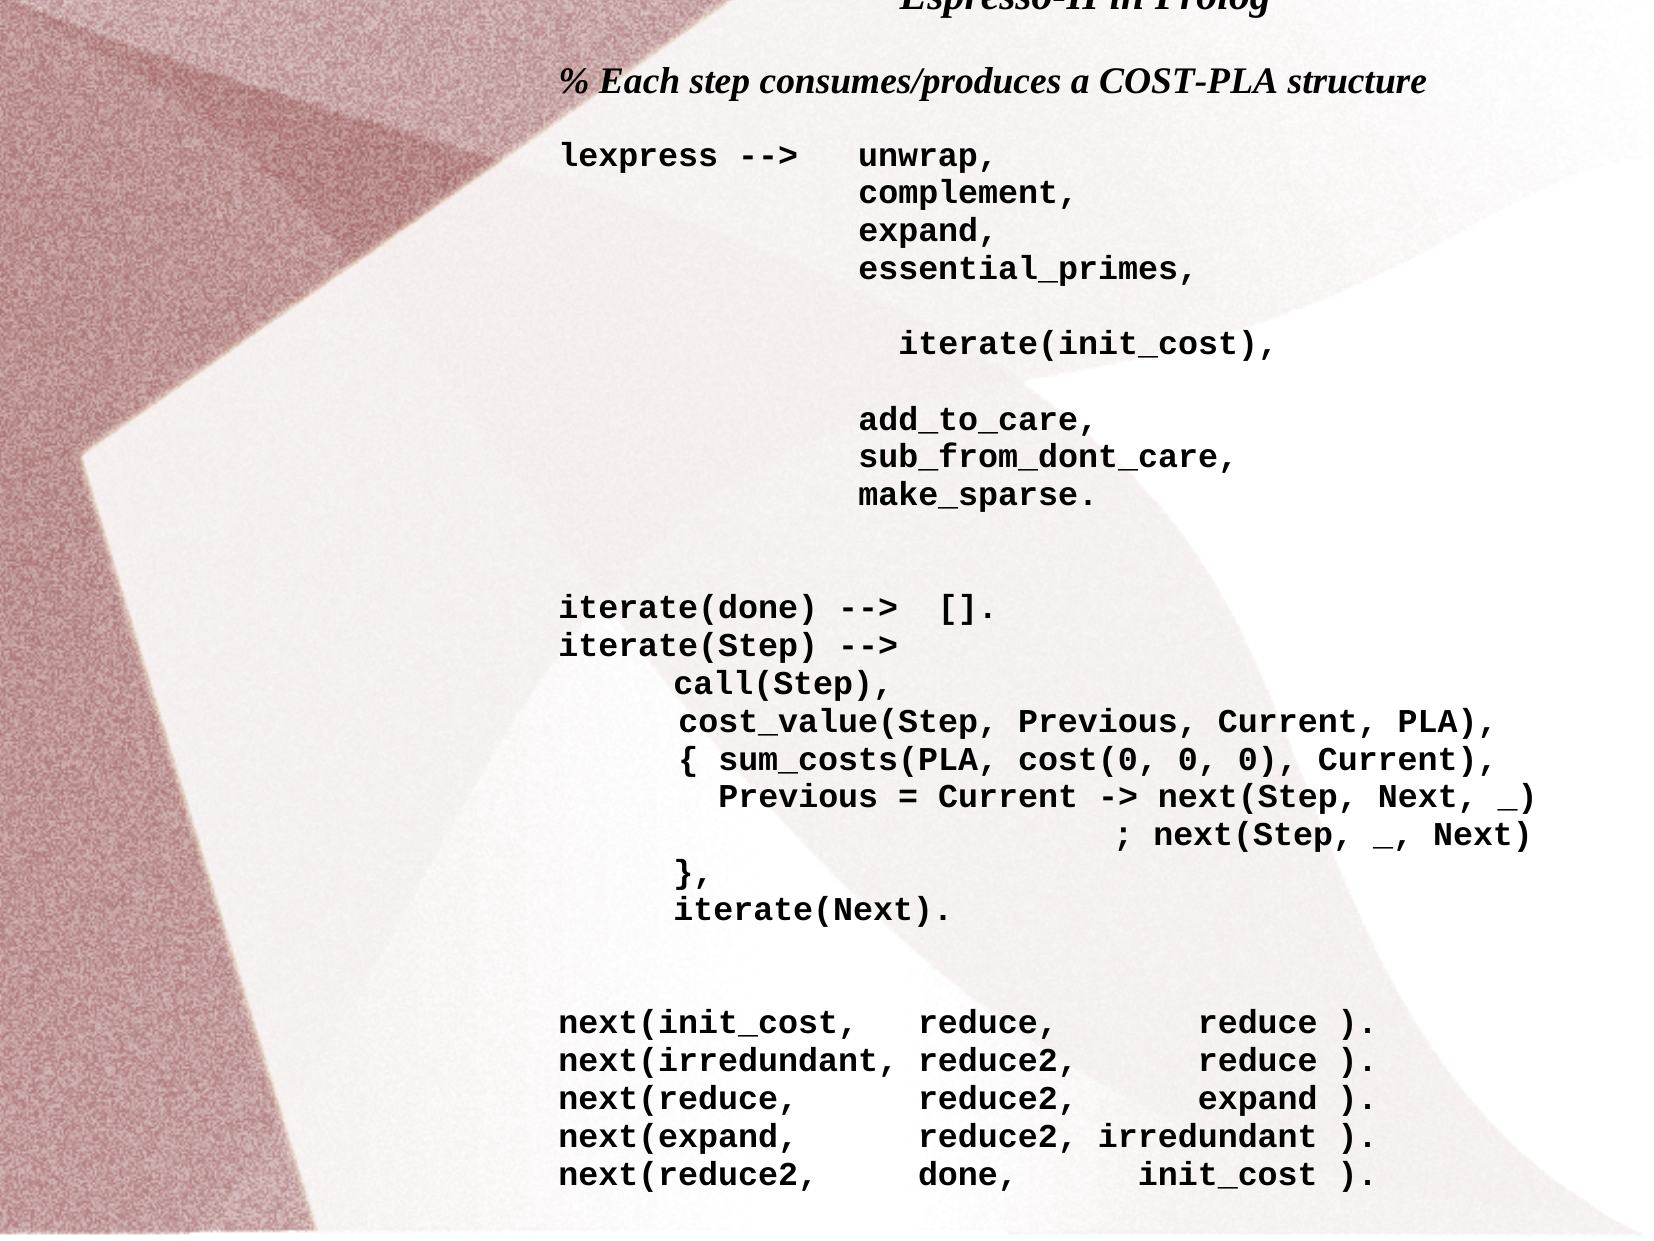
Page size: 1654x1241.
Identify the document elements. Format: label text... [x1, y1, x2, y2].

subtitle Espresso-II in Prolog % Each step consumes/produces a COST-PLA structure lexpress --> unwrap, complement, expand, essential_primes, iterate(init_cost), add_to_care, sub_from_dont_care, make_sparse. iterate(done) --> []. iterate(Step) --> call(Step), cost_value(Step, Previous, Current, PLA), { sum_costs(PLA, cost(0, 0, 0), Current), Previous = Current -> next(Step, Next, _) ; next(Step, _, Next) }, iterate(Next). next(init_cost, reduce, reduce ). next(irredundant, reduce2, reduce ). next(reduce, reduce2, expand ). next(expand, reduce2, irredundant ). next(reduce2, done, init_cost ). [558, 0, 1613, 1228]
picture [0, 0, 1654, 1241]
